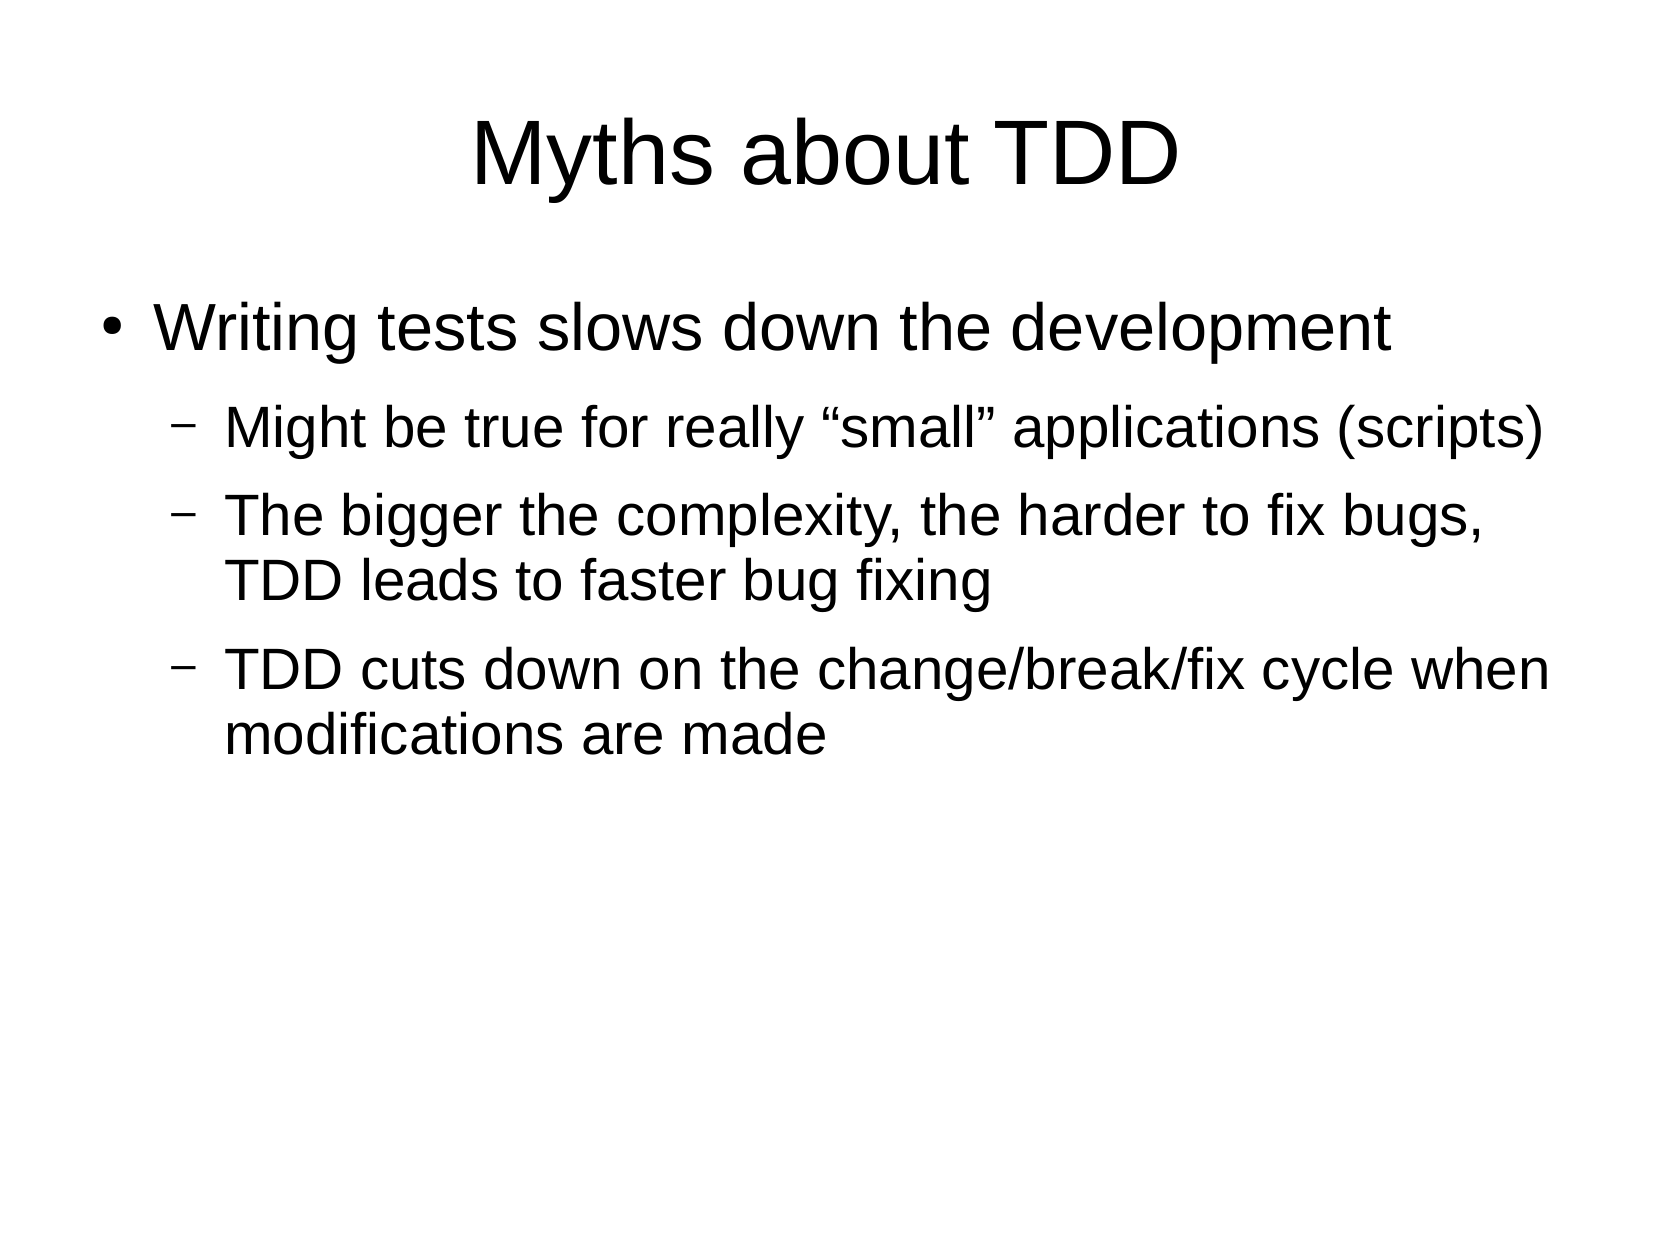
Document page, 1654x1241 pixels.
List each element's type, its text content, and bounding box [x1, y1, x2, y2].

title Myths about TDD [82, 49, 1571, 257]
list Writing tests slows down the development Might be true for really “small” applications (scripts) The bigger the complexity, the harder to fix bugs, TDD leads to faster bug fixing TDD cuts down on the change/break/fix cycle when modifications are made [82, 290, 1571, 1010]
